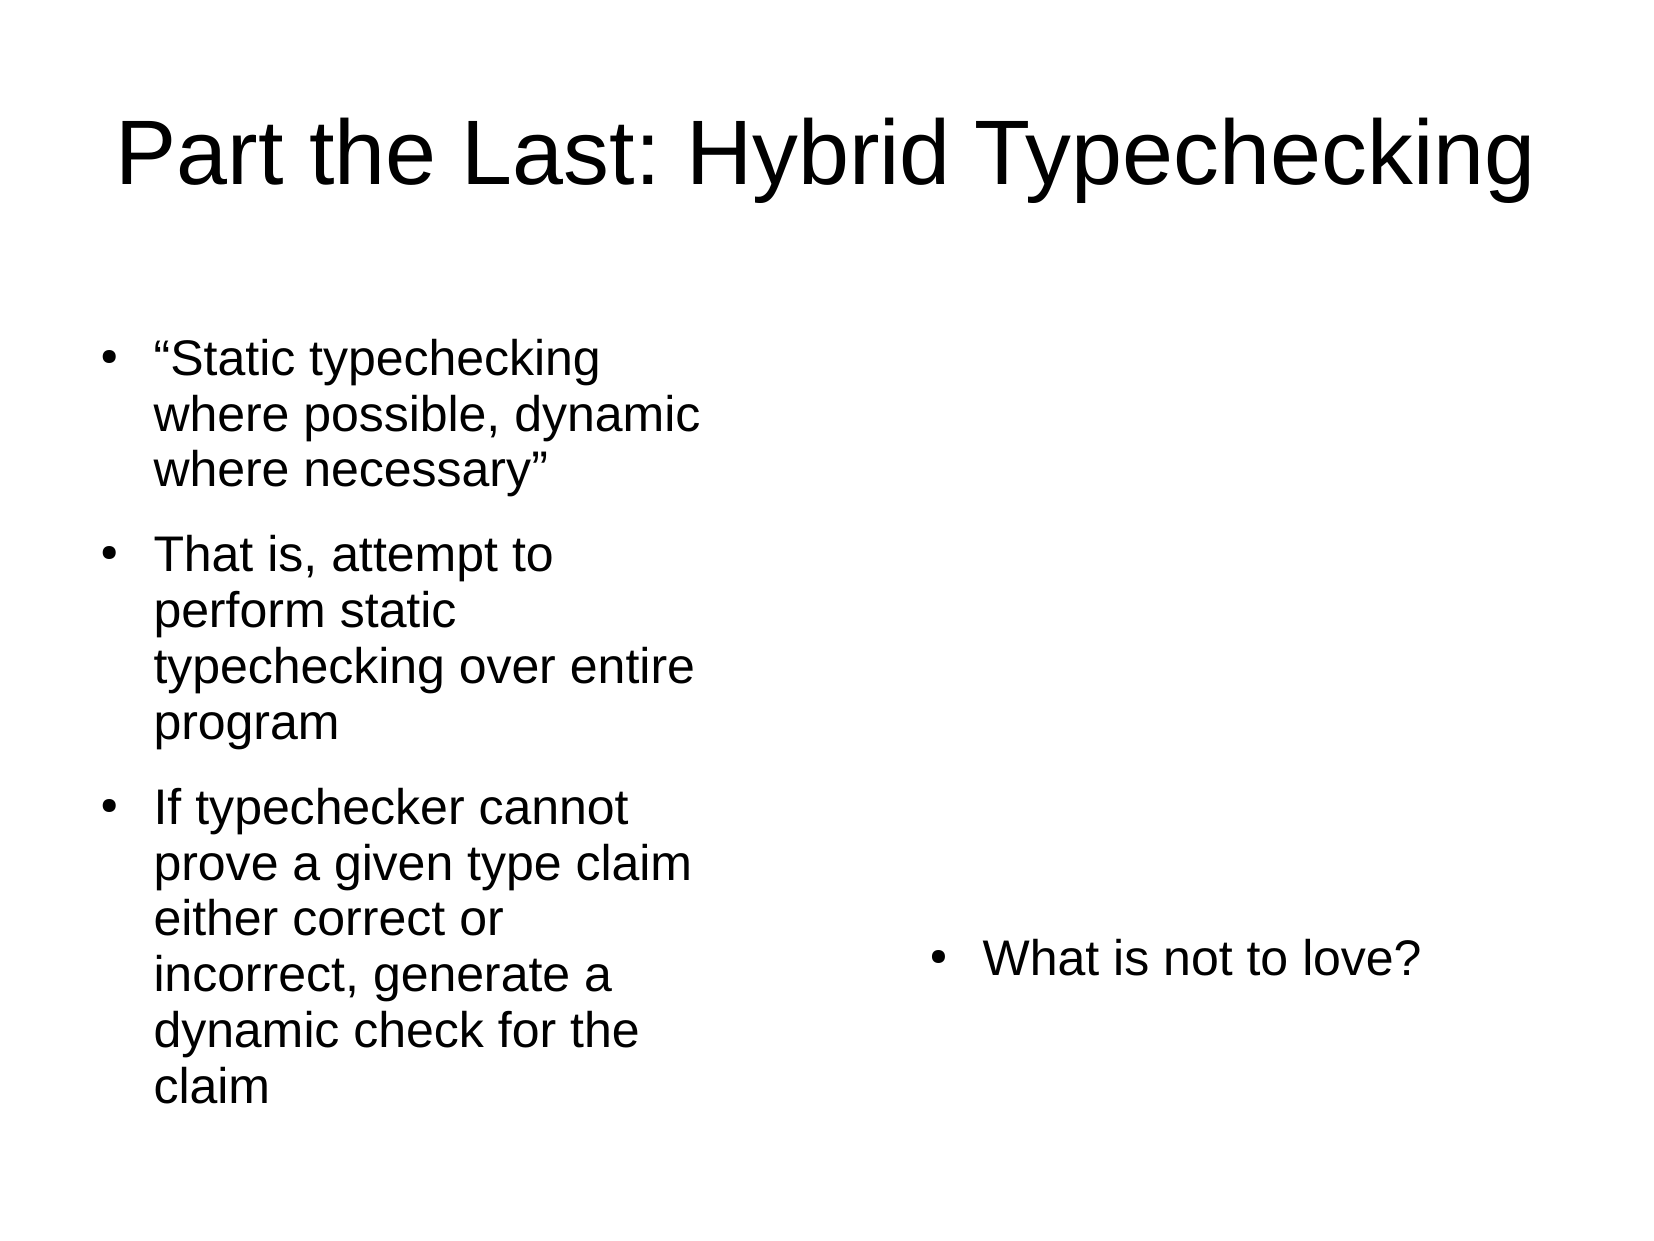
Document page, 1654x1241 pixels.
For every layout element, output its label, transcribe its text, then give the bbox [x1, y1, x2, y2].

list What is not to love? [911, 930, 1638, 1051]
list “Static typechecking where possible, dynamic where necessary” That is, attempt to perform static typechecking over entire program If typechecker cannot prove a given type claim either correct or incorrect, generate a dynamic check for the claim [82, 330, 721, 1114]
title Part the Last: Hybrid Typechecking [82, 49, 1571, 257]
